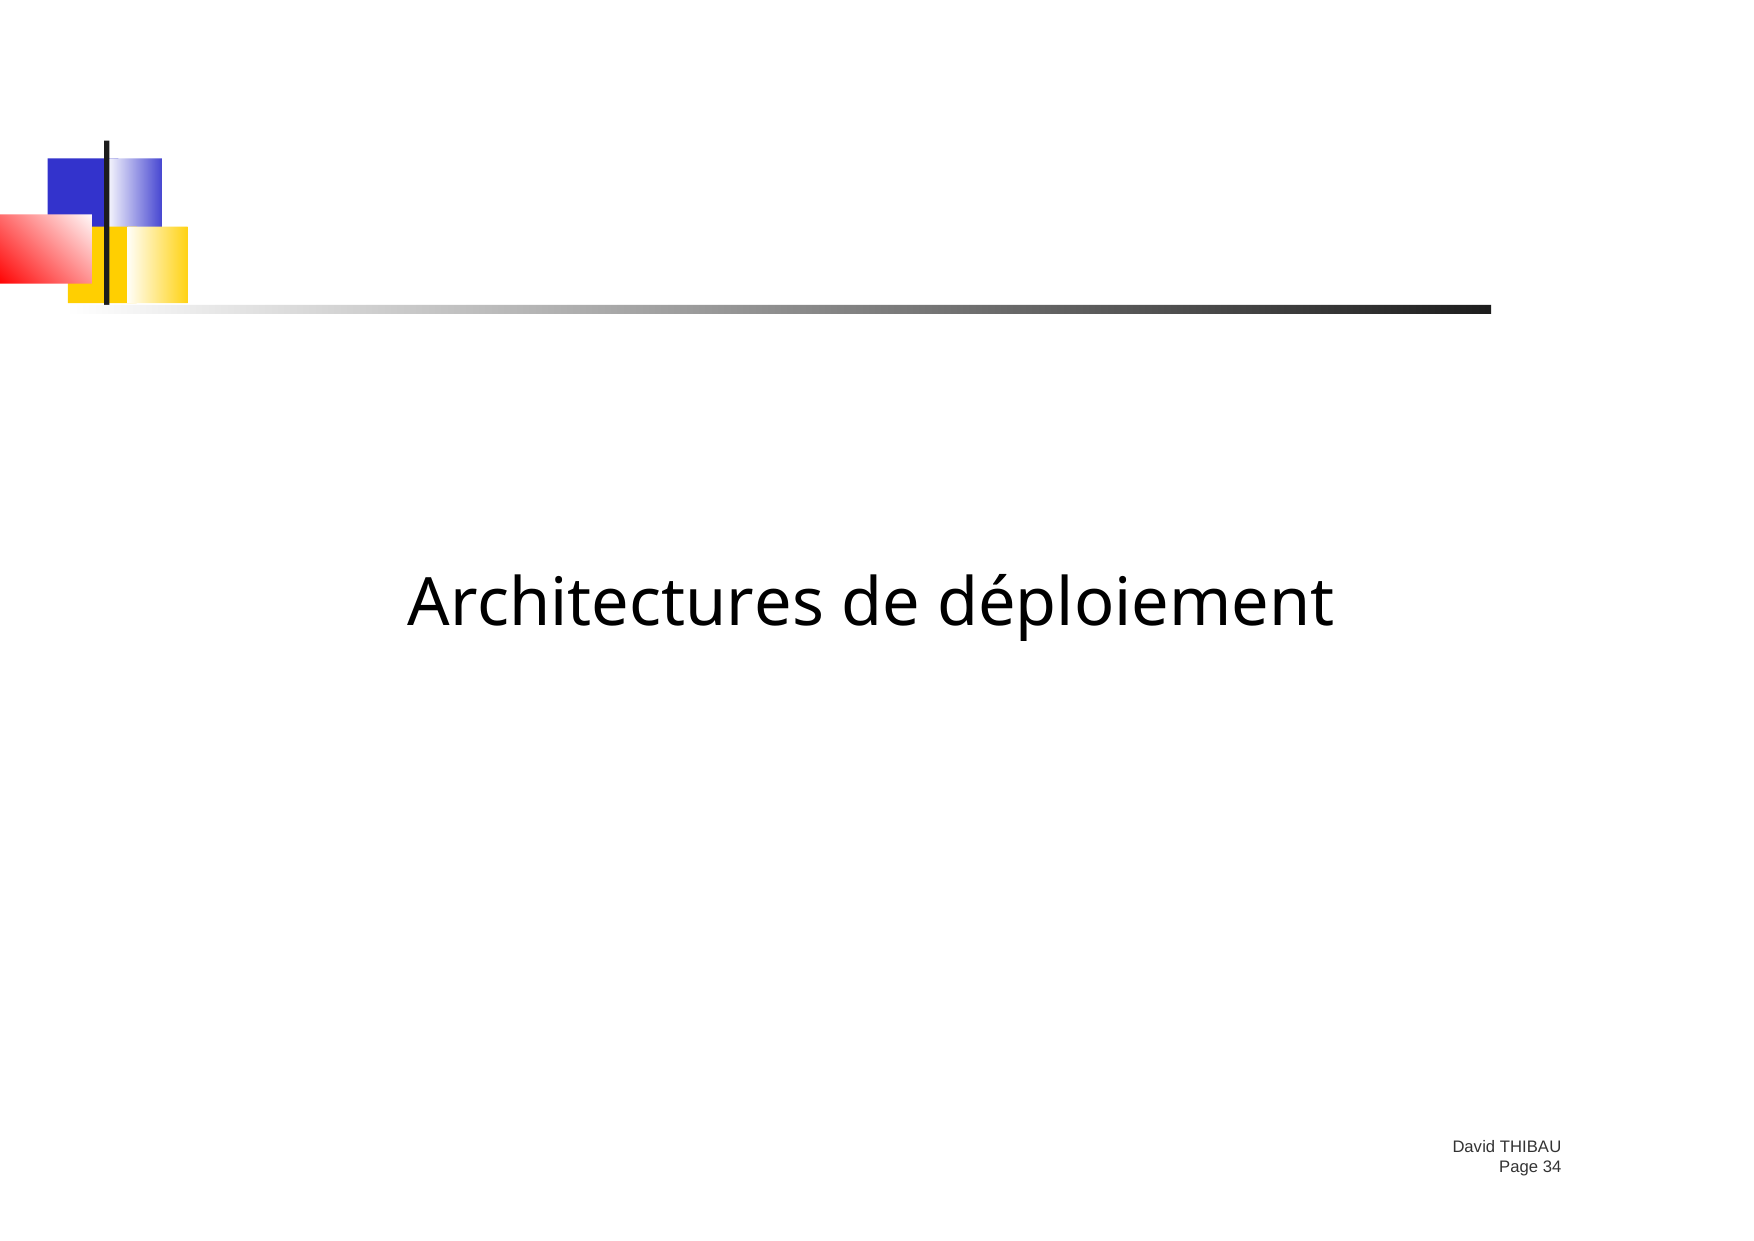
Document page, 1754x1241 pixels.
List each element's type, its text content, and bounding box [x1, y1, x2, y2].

text_box Architectures de déploiement [179, 139, 1565, 1066]
